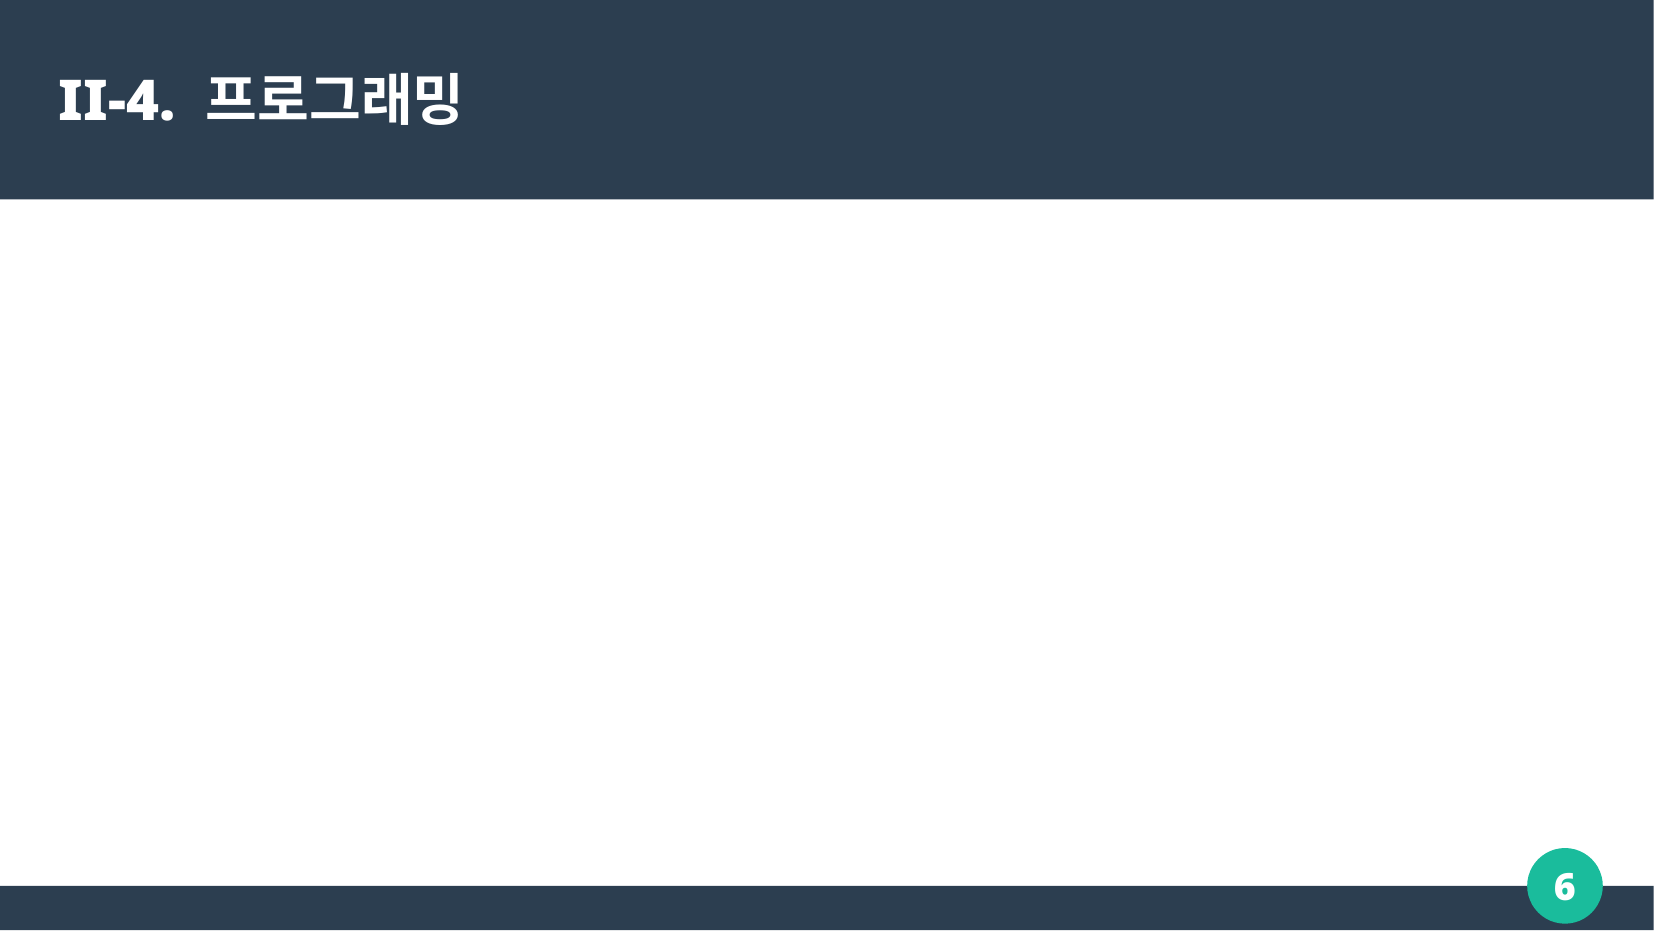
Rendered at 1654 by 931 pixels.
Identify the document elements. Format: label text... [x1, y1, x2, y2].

title II-4. 프로그래밍 [59, 37, 1595, 155]
